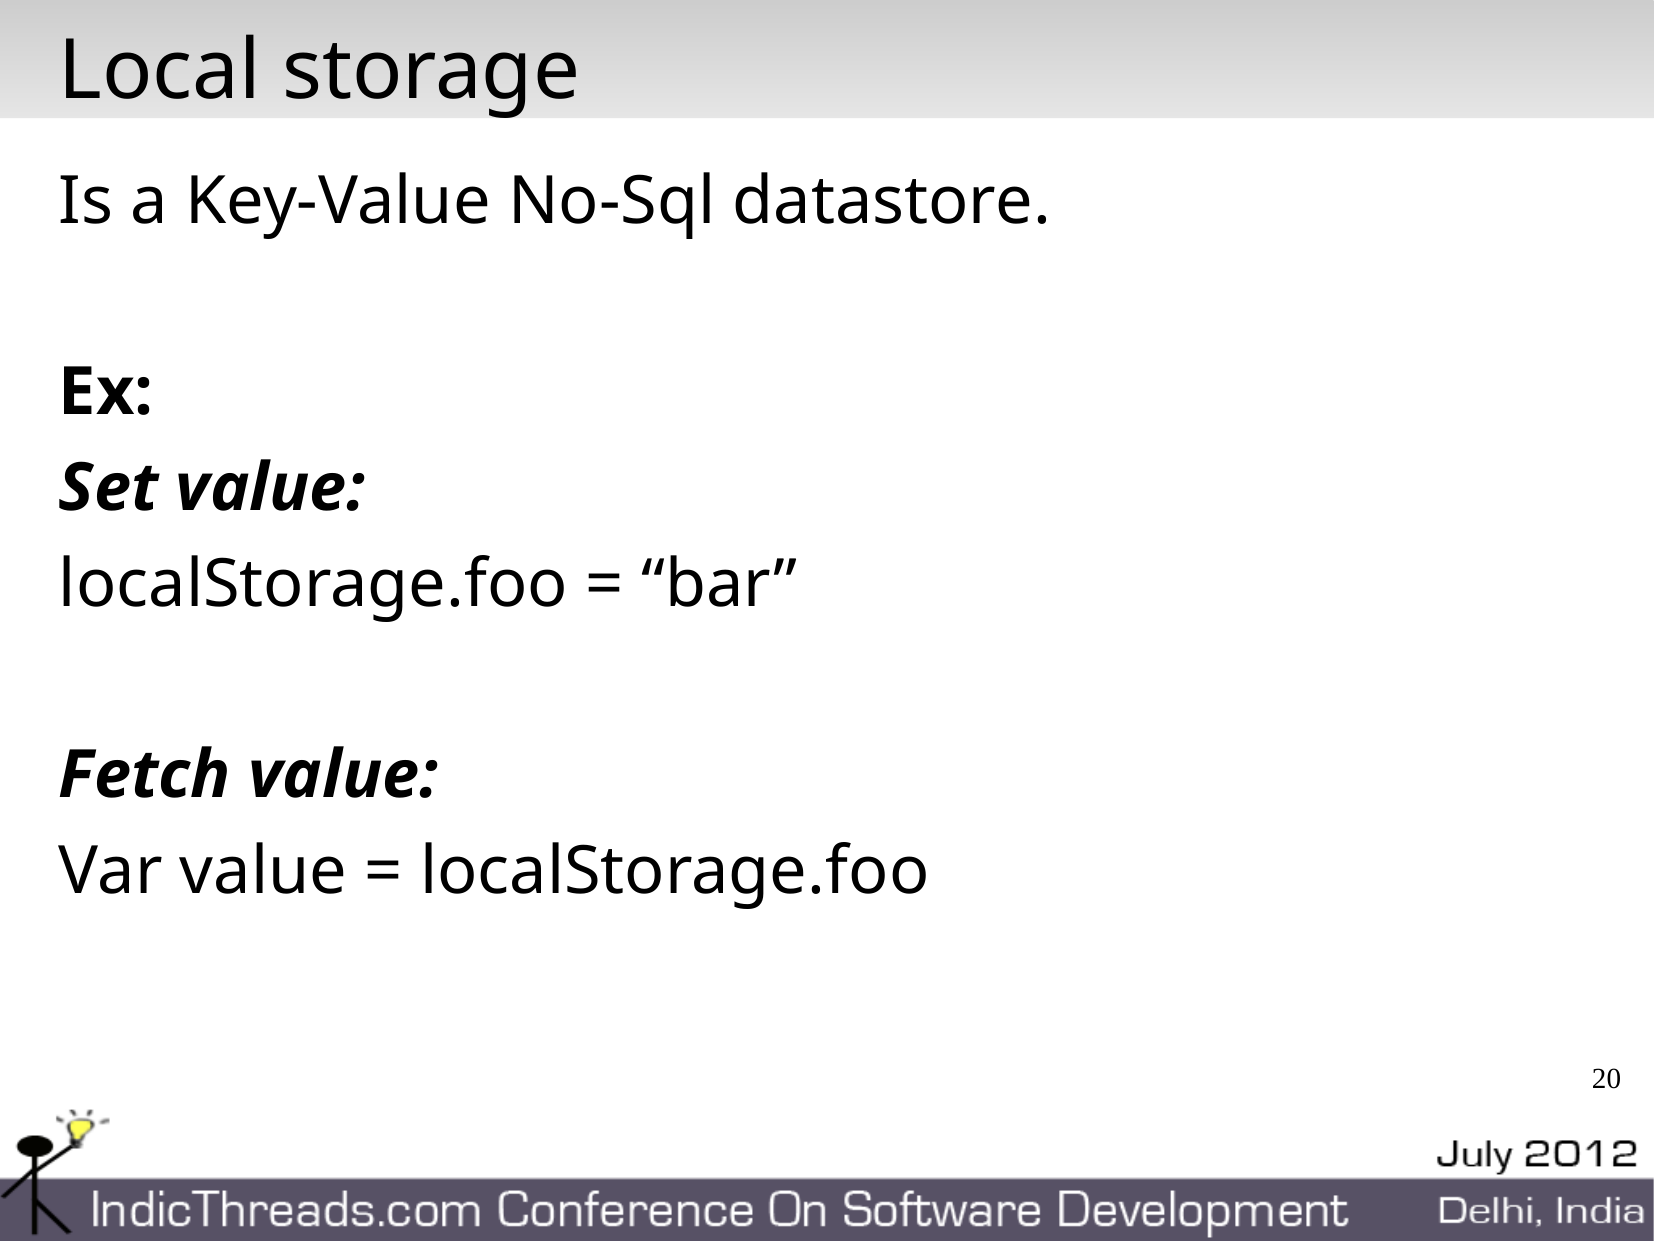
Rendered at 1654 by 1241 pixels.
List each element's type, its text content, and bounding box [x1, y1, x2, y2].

list Is a Key-Value No-Sql datastore. Ex: Set value: localStorage.foo = “bar” Fetch value: Var value = localStorage.foo [59, 153, 1592, 1096]
picture [0, 118, 1654, 1241]
title Local storage [59, 11, 1592, 116]
